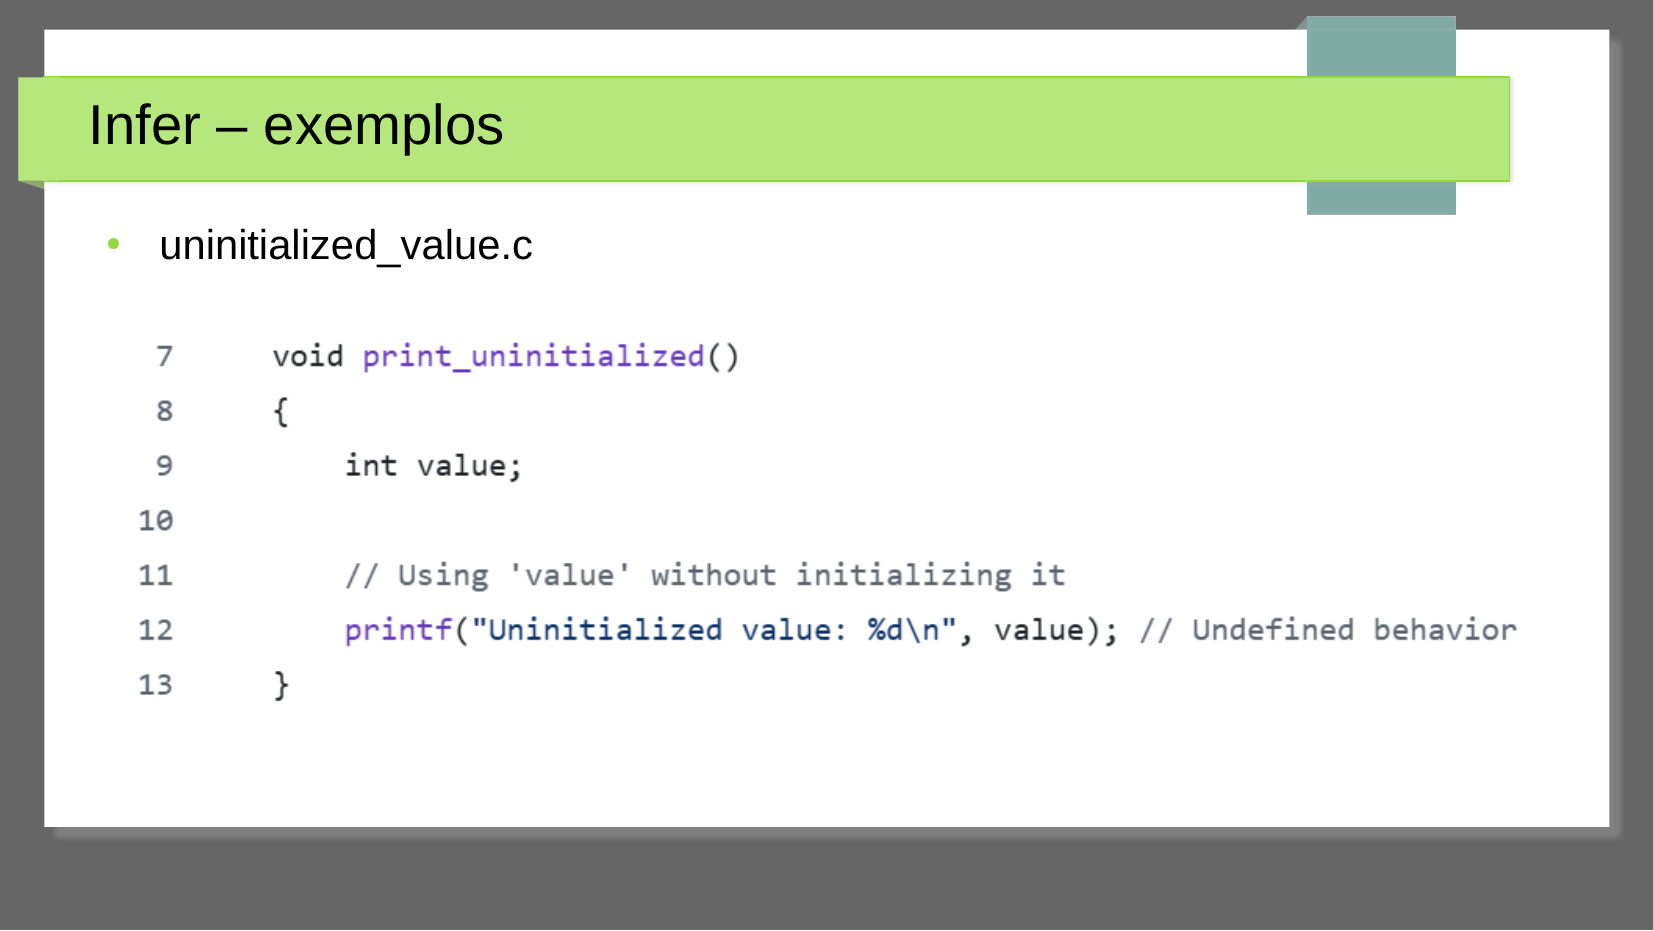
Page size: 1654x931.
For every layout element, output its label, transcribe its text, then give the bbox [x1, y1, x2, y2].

title Infer – exemplos [88, 73, 1506, 178]
picture [107, 332, 1536, 709]
list uninitialized_value.c [88, 221, 1565, 813]
